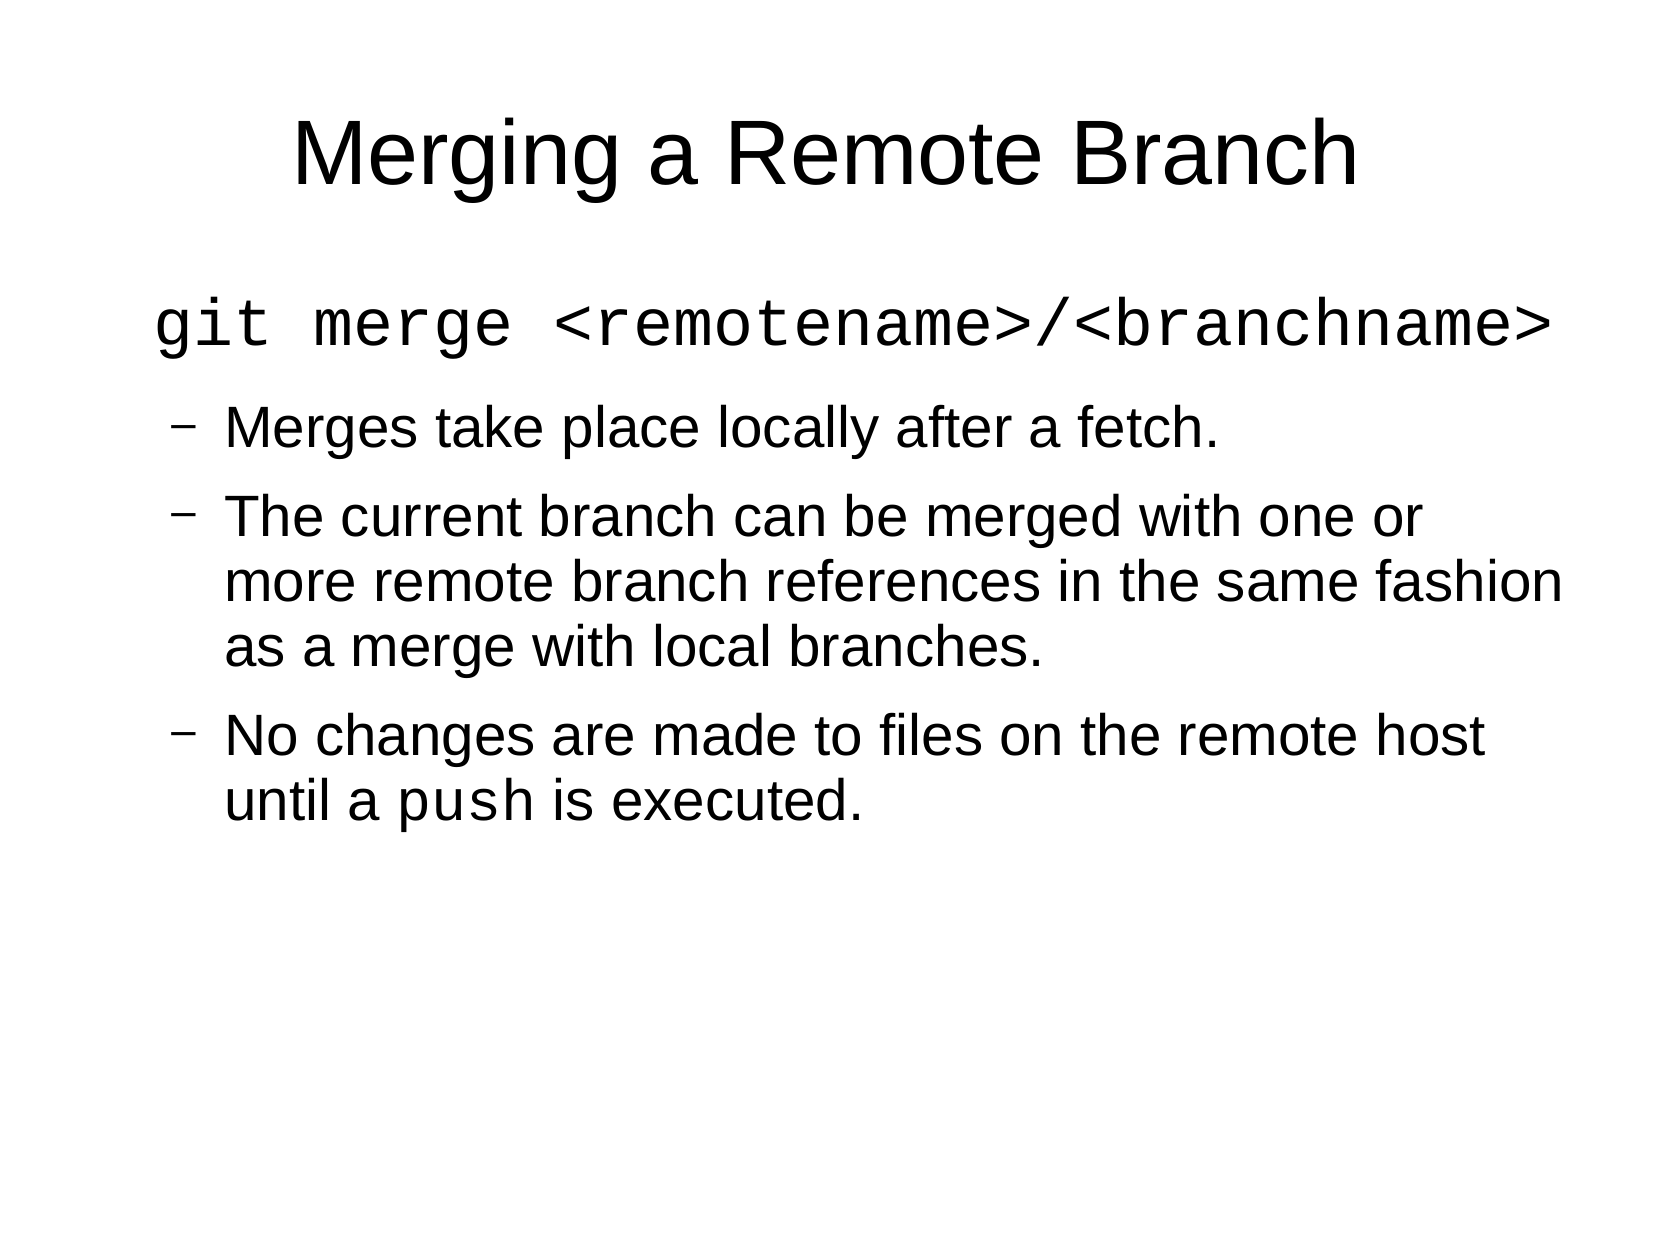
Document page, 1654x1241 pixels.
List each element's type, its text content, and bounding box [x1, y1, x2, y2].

list git merge <remotename>/<branchname> Merges take place locally after a fetch. The current branch can be merged with one or more remote branch references in the same fashion as a merge with local branches. No changes are made to files on the remote host until a push is executed. [82, 290, 1571, 1109]
title Merging a Remote Branch [82, 49, 1571, 257]
